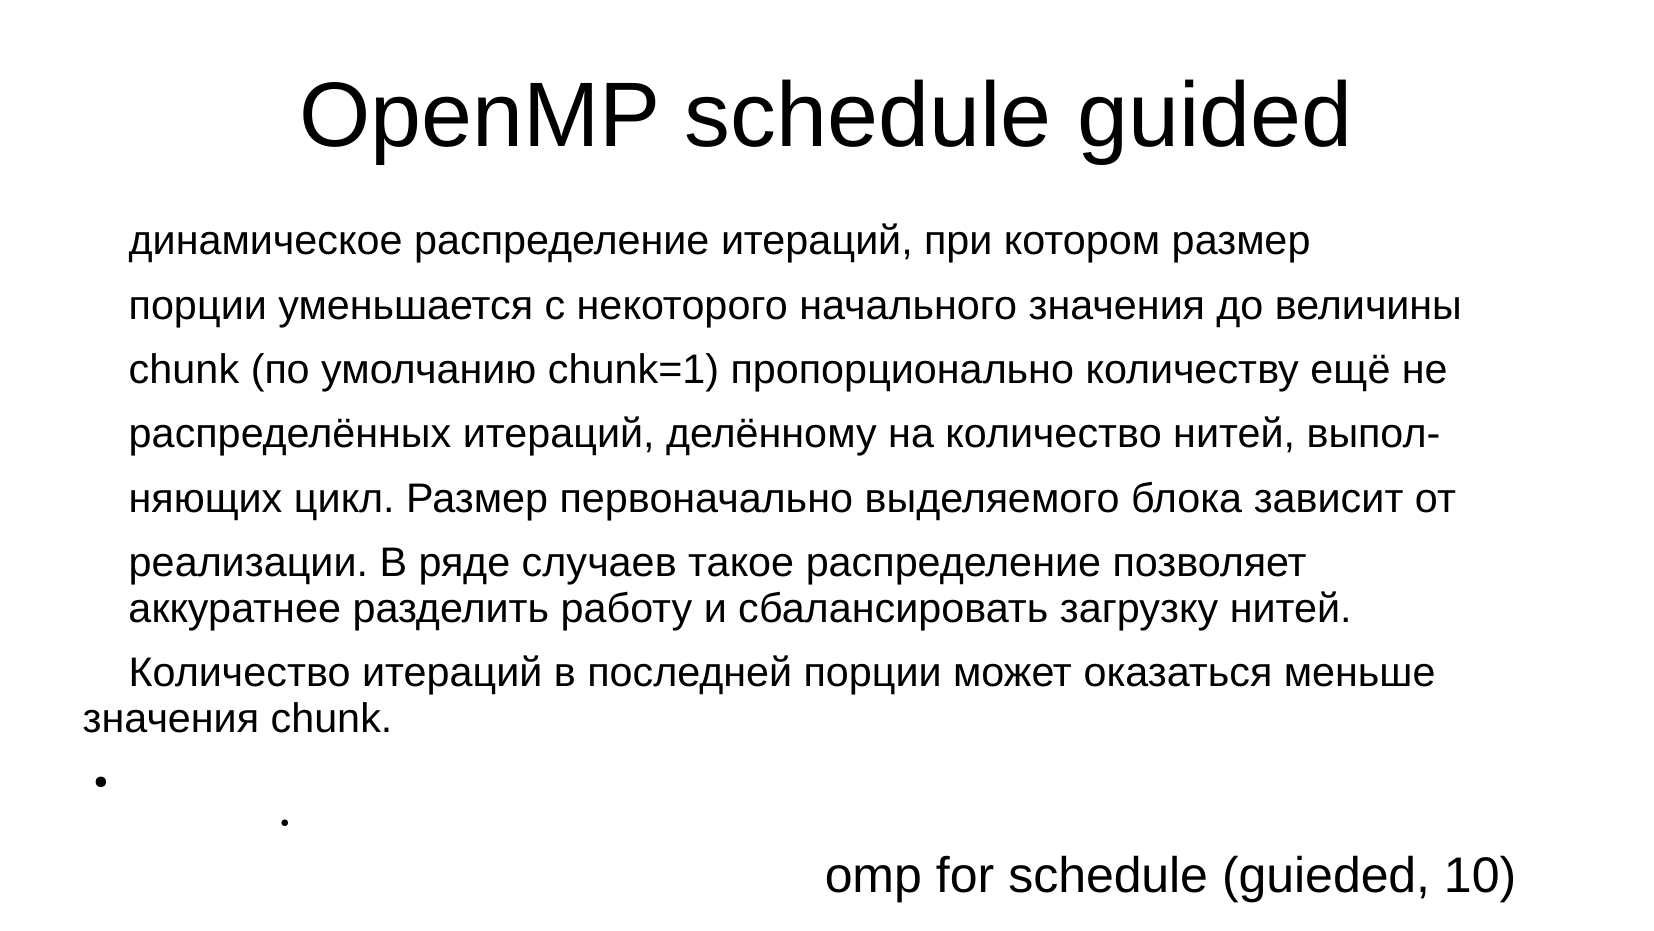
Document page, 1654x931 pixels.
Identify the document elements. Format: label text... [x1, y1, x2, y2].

text_box omp for schedule (guieded, 10) [810, 840, 1532, 911]
title OpenMP schedule guided [82, 37, 1571, 193]
list динамическое распределение итераций, при котором размер порции уменьшается с некоторого начального значения до величины chunk (по умолчанию chunk=1) пропорционально количеству ещё не распределённых итераций, делённому на количество нитей, выпол- няющих цикл. Размер первоначально выделяемого блока зависит от реализации. В ряде случаев такое распределение позволяет аккуратнее разделить работу и сбалансировать загрузку нитей. Количество итераций в последней порции может оказаться меньше значения chunk. [82, 217, 1571, 758]
